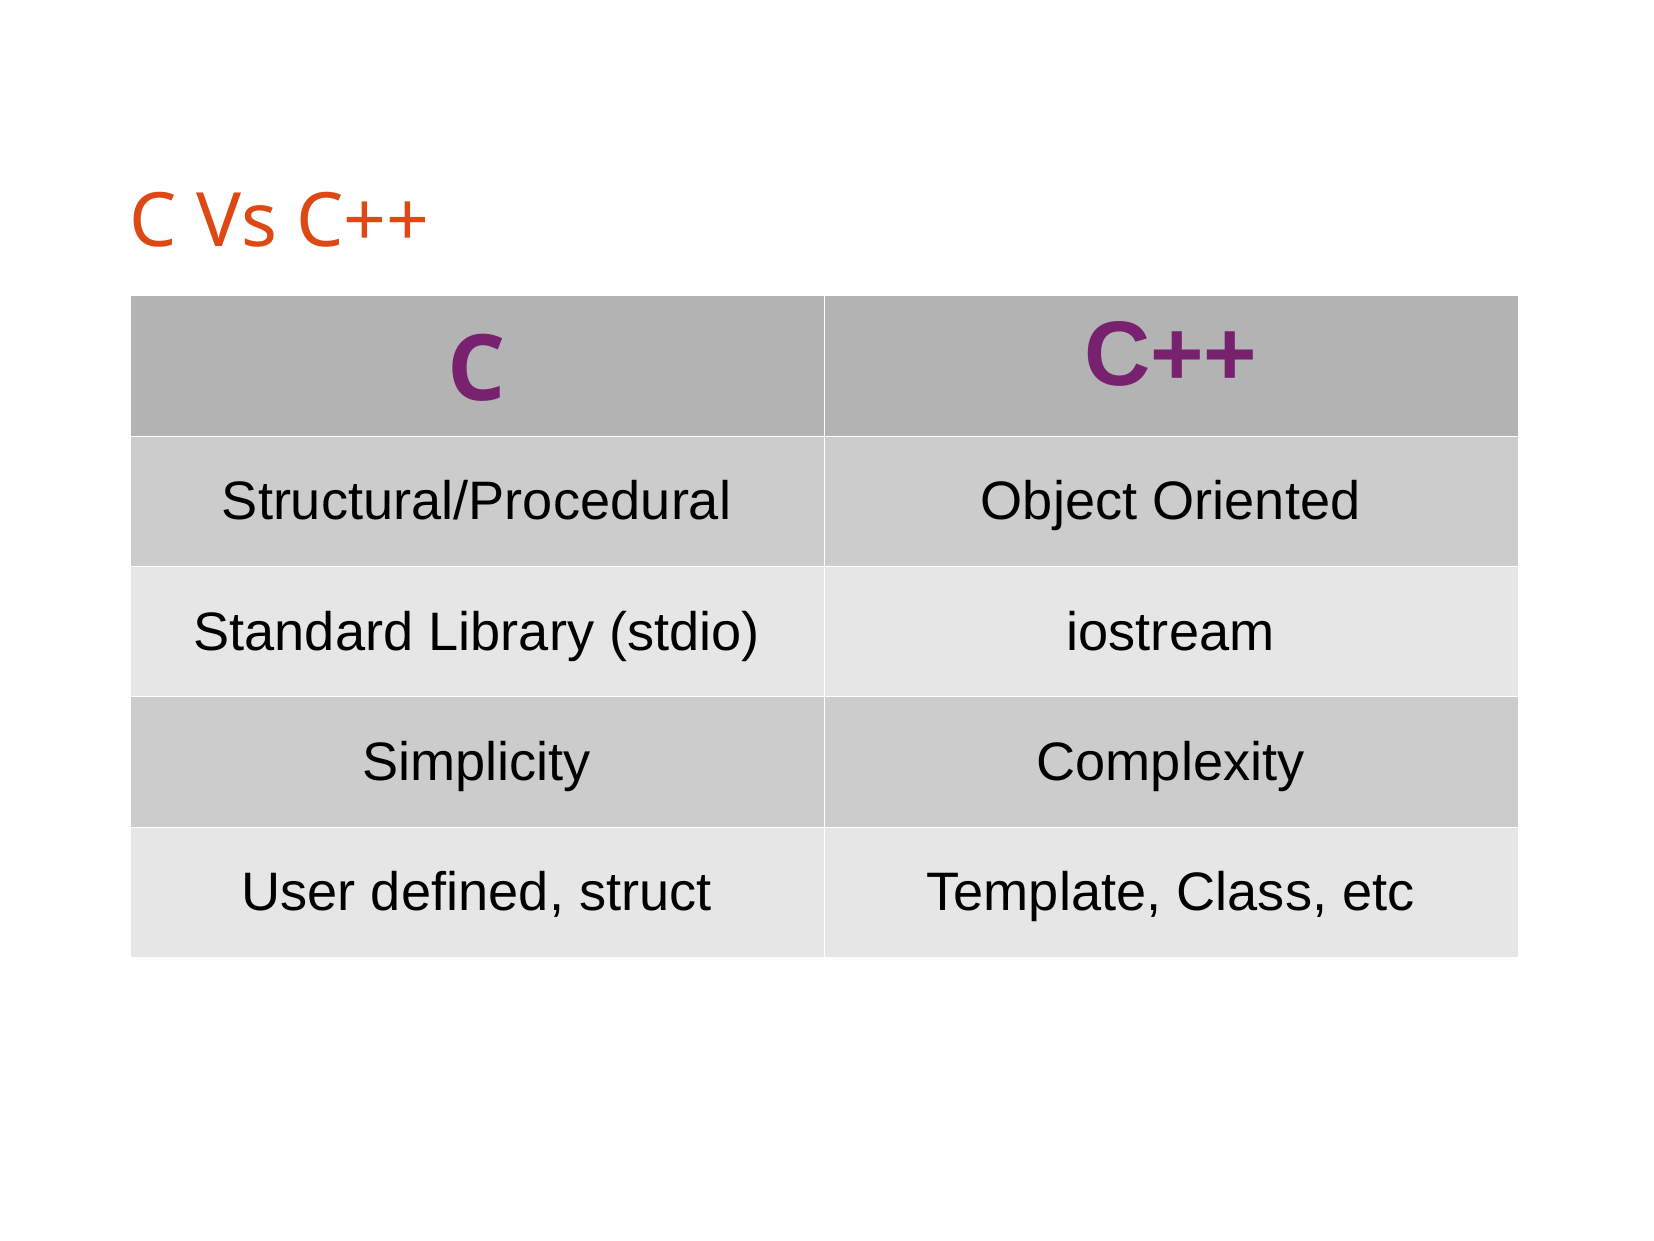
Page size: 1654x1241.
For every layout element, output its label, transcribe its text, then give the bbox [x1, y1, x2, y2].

table_cell User defined, struct [131, 828, 824, 957]
table_cell iostream [825, 567, 1518, 696]
table_cell Simplicity [131, 697, 824, 827]
table_header C [131, 296, 824, 436]
table_cell Template, Class, etc [825, 828, 1518, 957]
table_cell Standard Library (stdio) [131, 567, 824, 696]
table_cell Structural/Procedural [131, 437, 824, 566]
title C Vs C++ [129, 153, 1518, 281]
table_header C++ [825, 296, 1518, 436]
table_cell Object Oriented [825, 437, 1518, 566]
table_cell Complexity [825, 697, 1518, 827]
